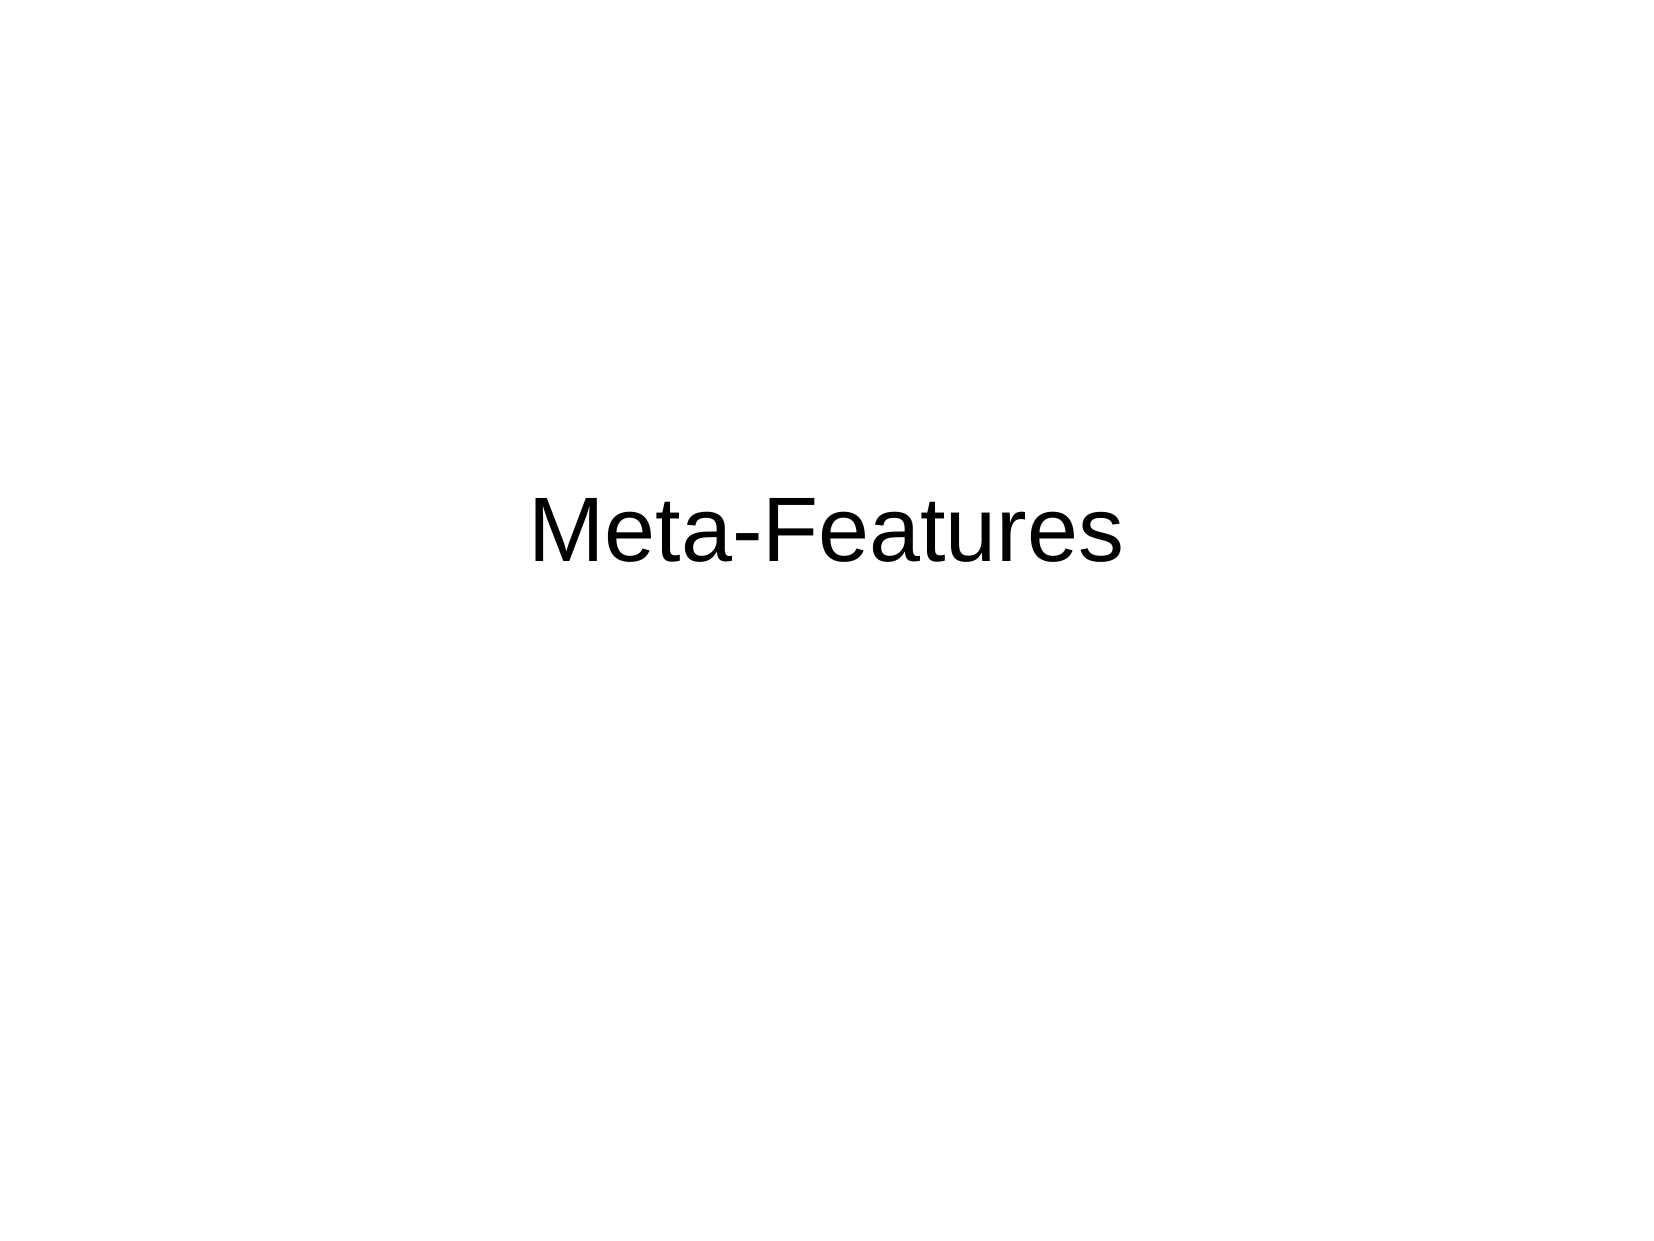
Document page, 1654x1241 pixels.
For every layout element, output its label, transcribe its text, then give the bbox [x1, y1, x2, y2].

subtitle Meta-Features [82, 49, 1571, 1010]
